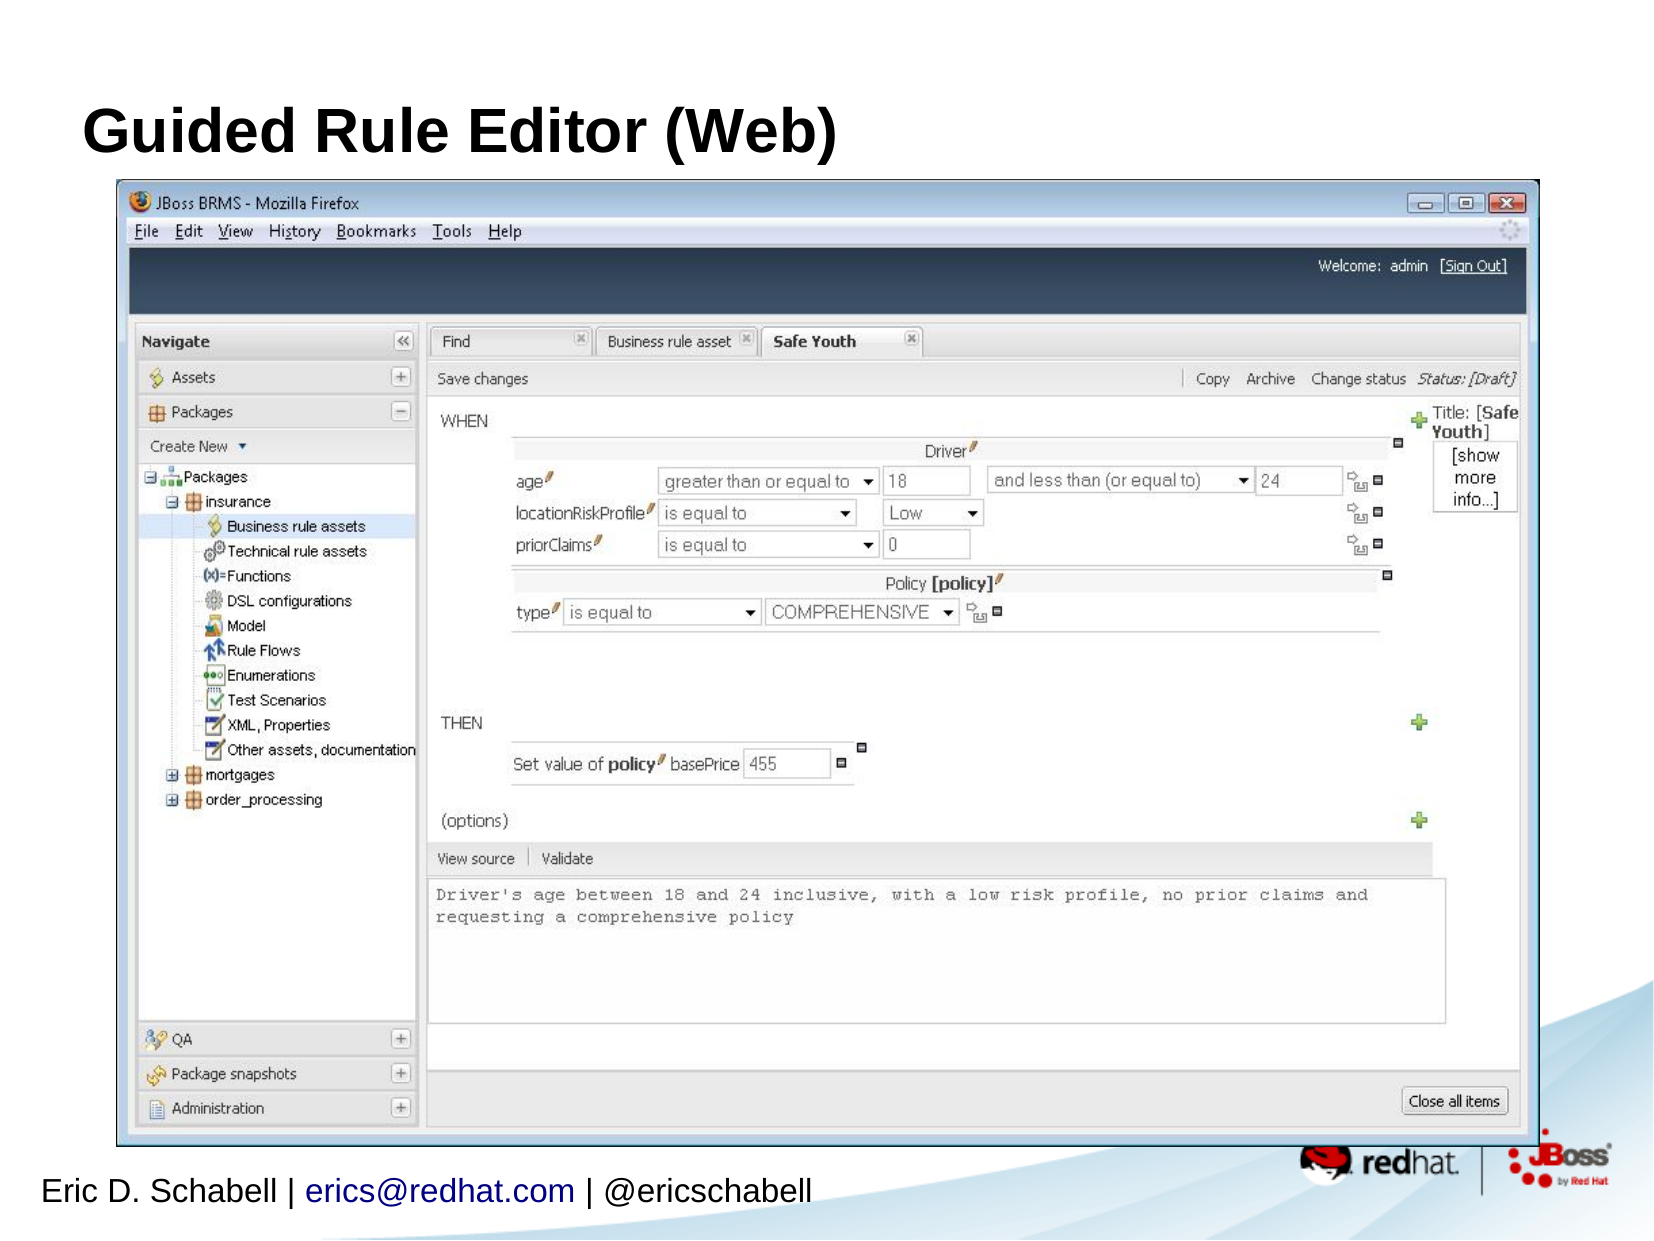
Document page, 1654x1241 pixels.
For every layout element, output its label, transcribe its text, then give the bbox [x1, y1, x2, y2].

title Guided Rule Editor (Web) [82, 37, 1571, 226]
picture [3, 0, 1654, 1240]
